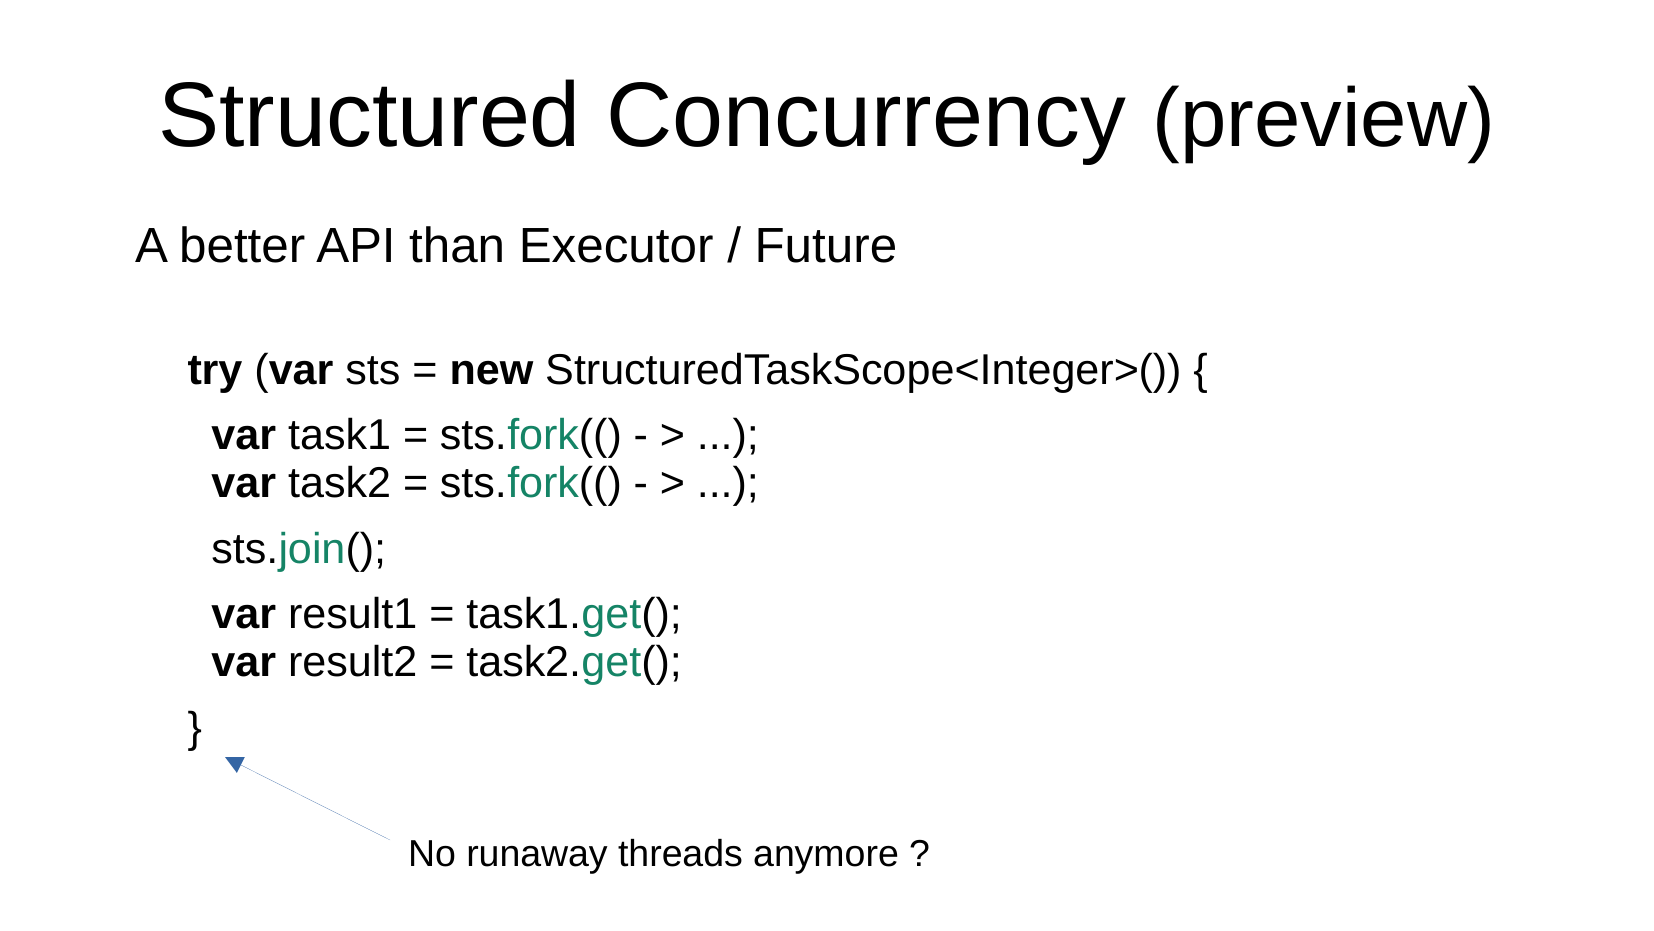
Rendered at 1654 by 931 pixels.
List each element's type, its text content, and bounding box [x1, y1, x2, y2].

title Structured Concurrency (preview) [82, 37, 1571, 193]
list A better API than Executor / Future try (var sts = new StructuredTaskScope<Integer>()) { var task1 = sts.fork(() - > ...); var task2 = sts.fork(() - > ...); sts.join(); var result1 = task1.get(); var result2 = task2.get(); } [82, 217, 1571, 758]
text_box No runaway threads anymore ? [393, 825, 946, 882]
